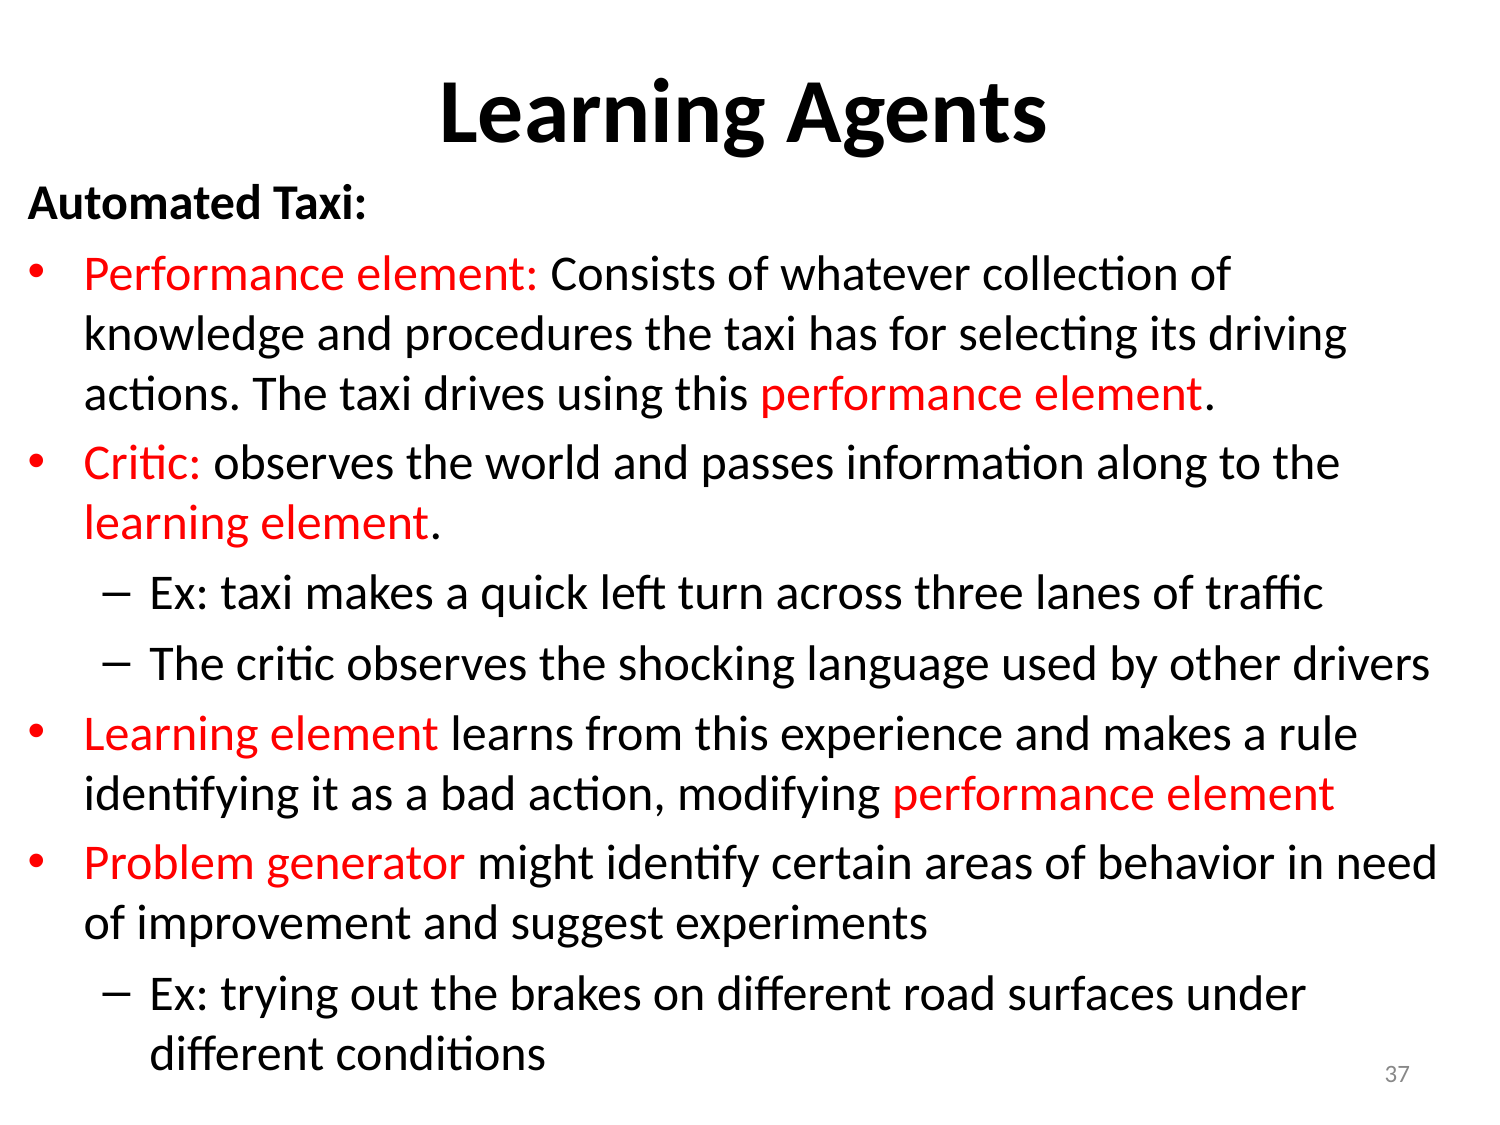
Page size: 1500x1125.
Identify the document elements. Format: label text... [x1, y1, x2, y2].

title Learning Agents [12, 12, 1475, 162]
list Automated Taxi: Performance element: Consists of whatever collection of knowledge and procedures the taxi has for selecting its driving actions. The taxi drives using this performance element. Critic: observes the world and passes information along to the learning element. Ex: taxi makes a quick left turn across three lanes of traffic The critic observes the shocking language used by other drivers Learning element learns from this experience and makes a rule identifying it as a bad action, modifying performance element Problem generator might identify certain areas of behavior in need of improvement and suggest experiments Ex: trying out the brakes on different road surfaces under different conditions [12, 162, 1475, 1088]
slide_number <number> [1074, 1042, 1425, 1103]
